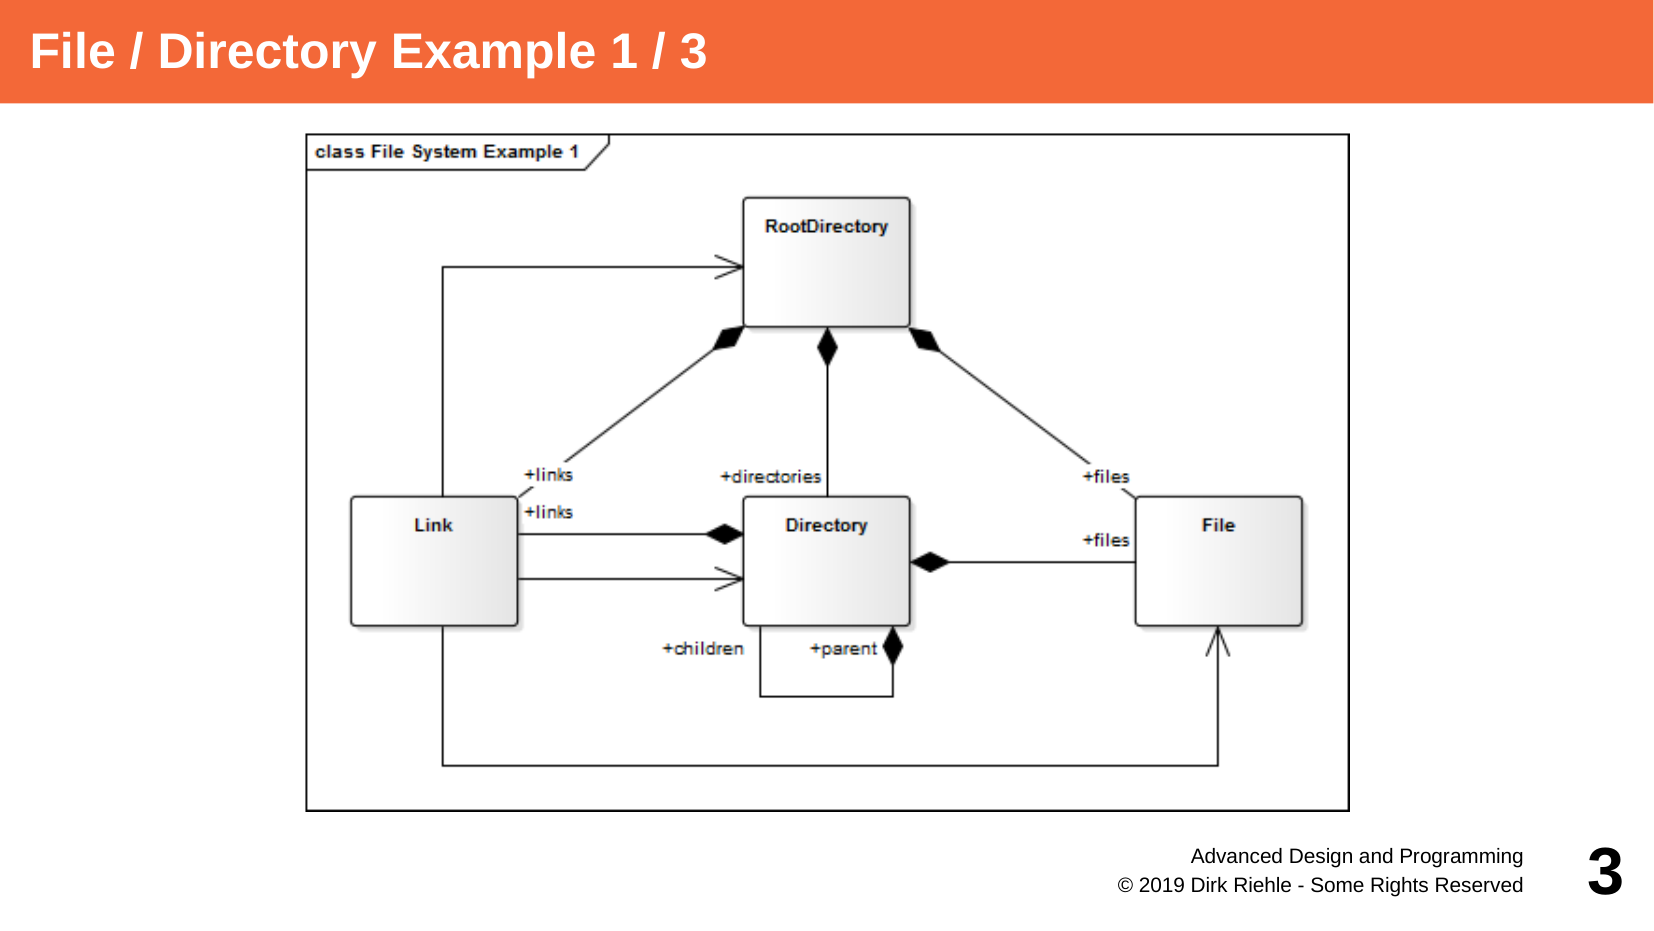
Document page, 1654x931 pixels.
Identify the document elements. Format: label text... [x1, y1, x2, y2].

title File / Directory Example 1 / 3 [0, 0, 1654, 104]
picture [304, 132, 1350, 813]
